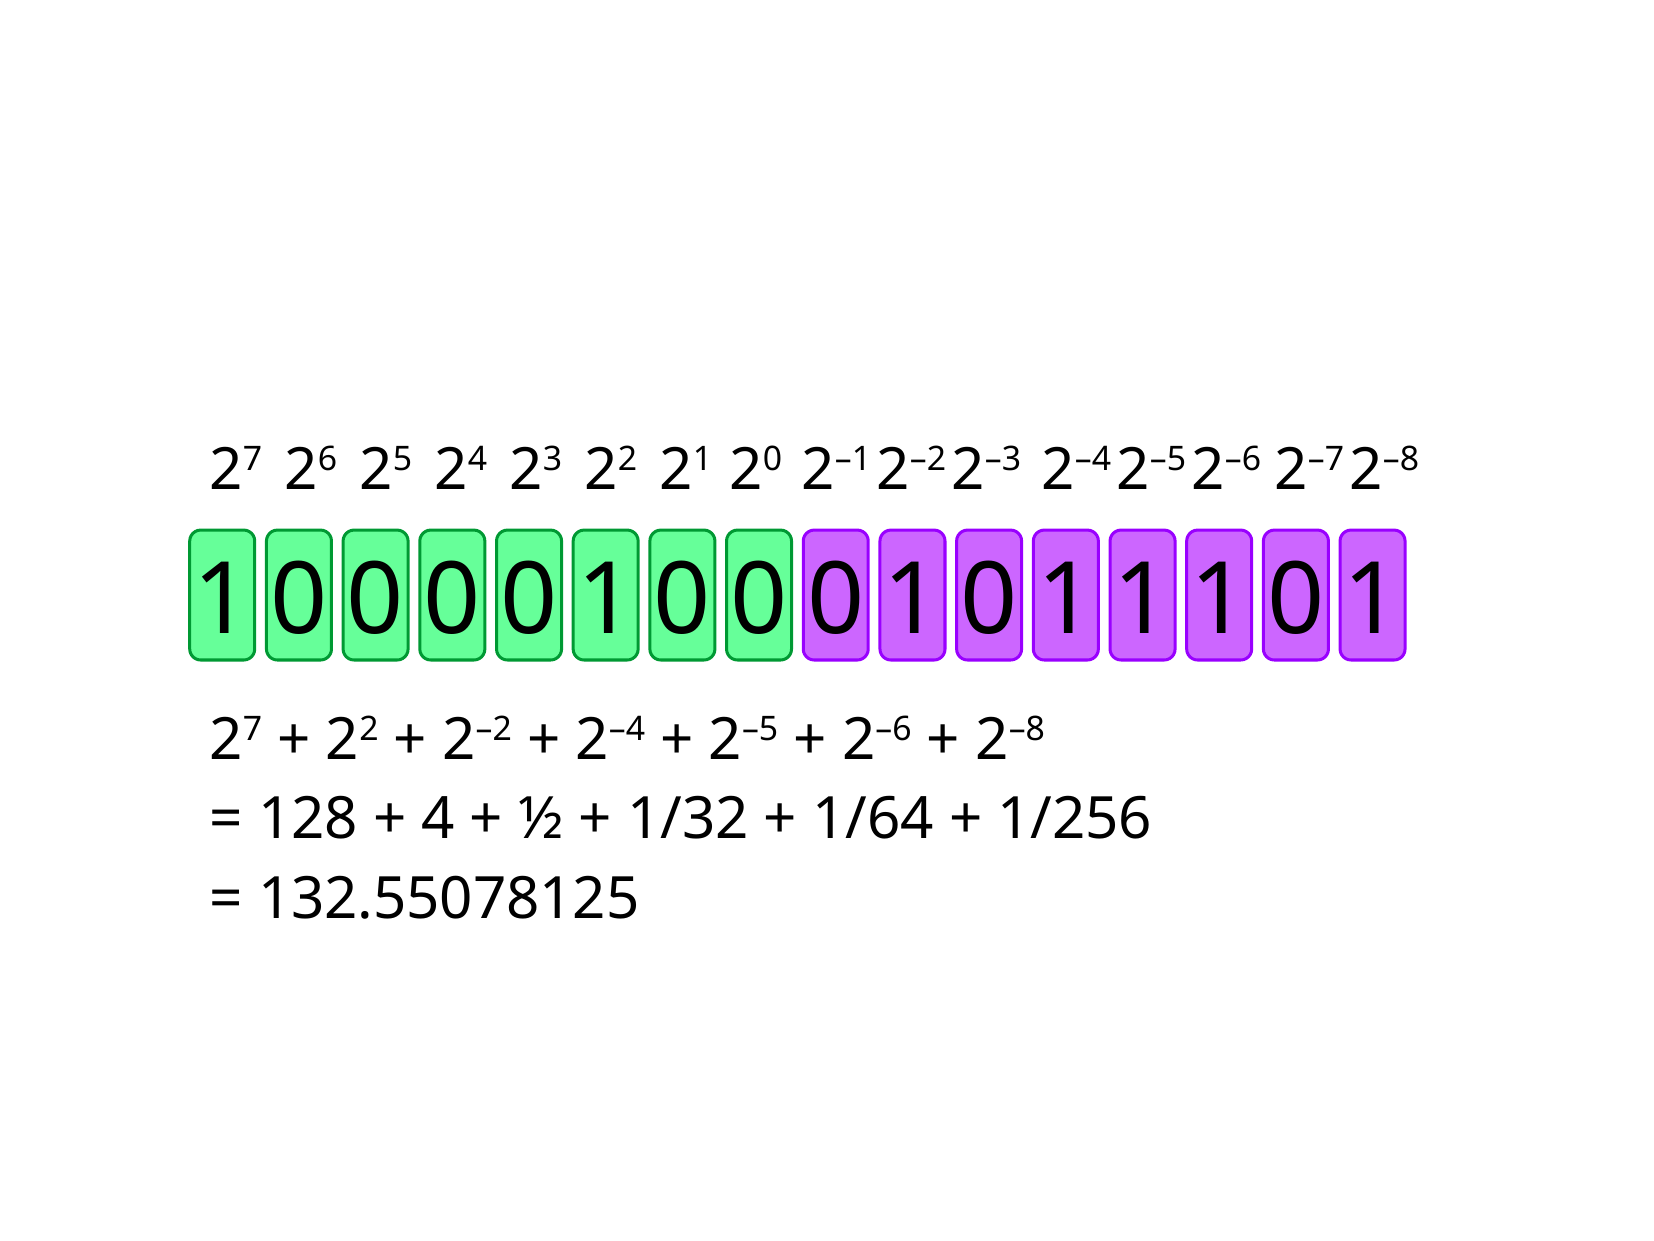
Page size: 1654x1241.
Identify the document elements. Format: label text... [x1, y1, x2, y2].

text_box 1 [1110, 530, 1176, 661]
text_box 1 [1340, 530, 1406, 661]
text_box 1 [189, 530, 255, 661]
text_box 0 [266, 530, 332, 661]
text_box 0 [803, 530, 869, 661]
text_box 0 [343, 530, 409, 661]
text_box 0 [1263, 530, 1329, 661]
text_box 0 [744, 571, 773, 626]
text_box 2–1 [787, 420, 862, 512]
text_box 0 [496, 530, 562, 661]
text_box 2–8 [1335, 420, 1448, 513]
text_box 1 [879, 530, 946, 661]
text_box 2–7 [1260, 420, 1335, 513]
text_box 27 [195, 420, 661, 513]
text_box 2–2 [862, 420, 937, 513]
text_box 1 [1186, 530, 1252, 661]
text_box 0 [649, 530, 715, 661]
text_box 0 [419, 530, 485, 661]
text_box 21 [661, 420, 736, 512]
text_box 0 [726, 571, 792, 661]
text_box 2–5 [1102, 420, 1177, 513]
text_box 0 [956, 530, 1022, 661]
text_box 20 [714, 420, 811, 571]
text_box 2–3 [937, 420, 1027, 513]
text_box 2–6 [1177, 420, 1260, 513]
text_box 2–4 [1027, 420, 1102, 513]
text_box 27 + 22 + 2–2 + 2–4 + 2–5 + 2–6 + 2–8 = 128 + 4 + ½ + 1/32 + 1/64 + 1/256 = 132.55078125 [195, 690, 1411, 936]
text_box 1 [1033, 530, 1099, 661]
text_box 1 [573, 530, 639, 661]
